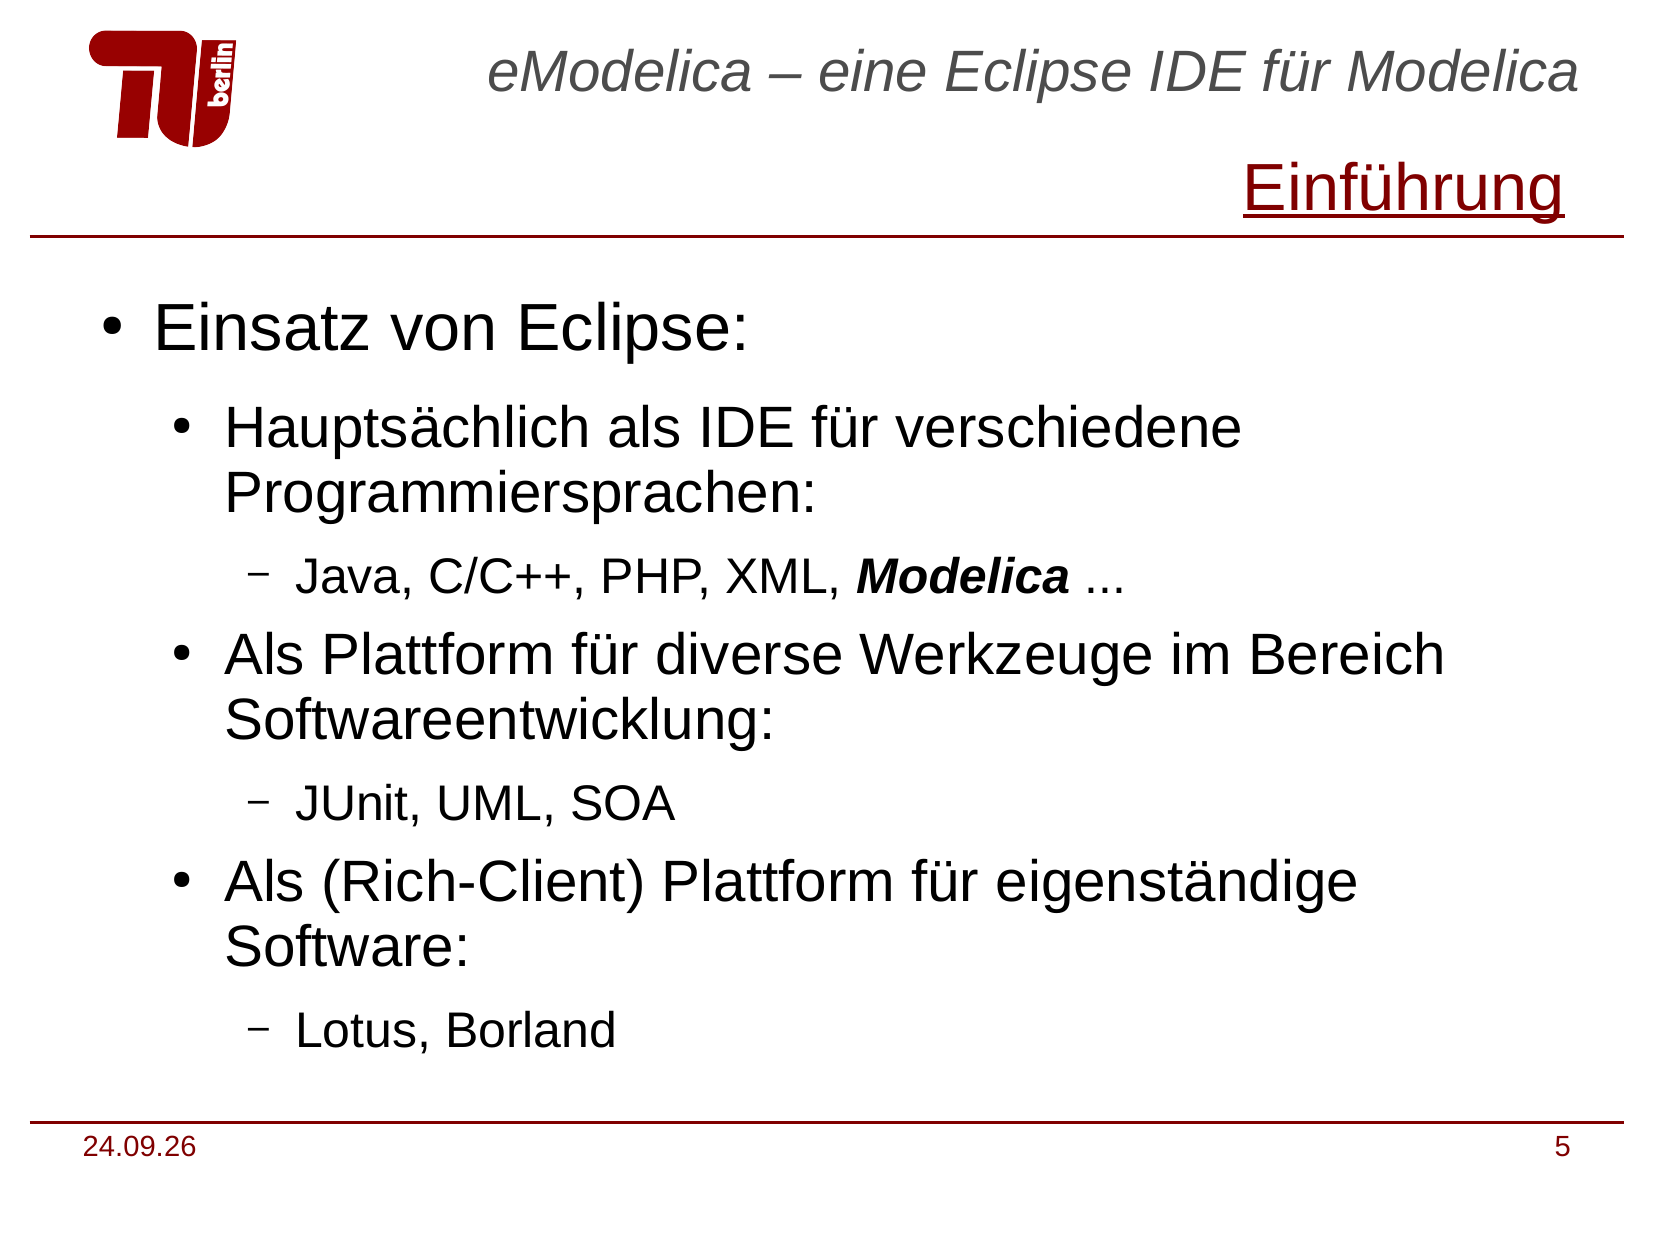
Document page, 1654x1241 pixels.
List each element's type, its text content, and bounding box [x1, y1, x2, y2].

picture [88, 29, 237, 147]
title Einführung [76, 147, 1565, 228]
list Einsatz von Eclipse: Hauptsächlich als IDE für verschiedene Programmiersprachen: Java, C/C++, PHP, XML, Modelica ... Als Plattform für diverse Werkzeuge im Bereich Softwareentwicklung: JUnit, UML, SOA Als (Rich-Client) Plattform für eigenständige Software: Lotus, Borland [82, 290, 1571, 1109]
